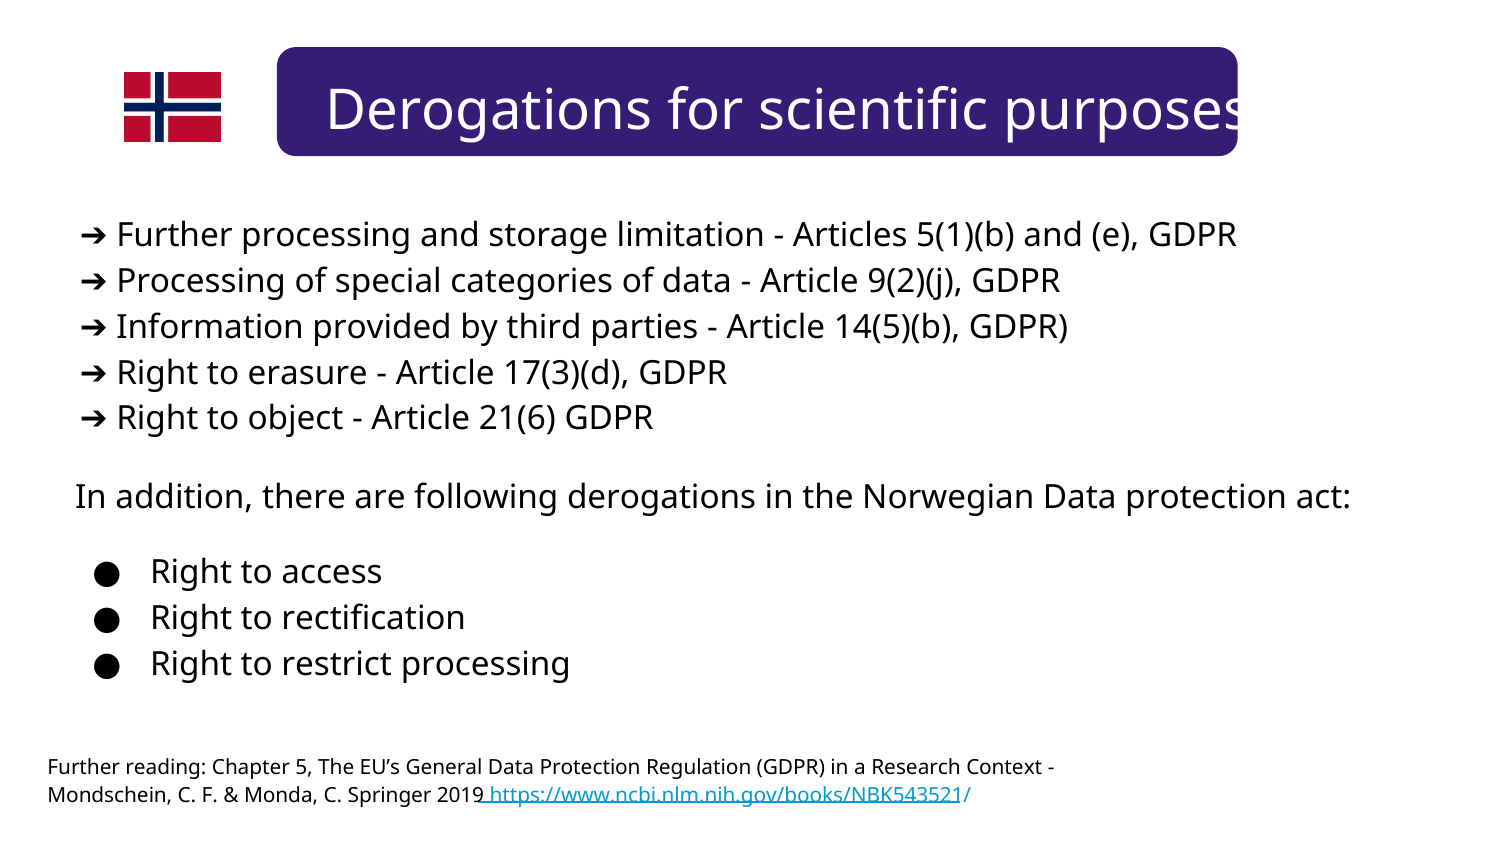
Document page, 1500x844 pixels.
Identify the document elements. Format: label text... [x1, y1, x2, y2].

text_box Mondschein, C. F. & Monda, C. Springer 2019 https://www.ncbi.nlm.nih.gov/books/NBK543521/ [47, 780, 1036, 805]
text_box ● [92, 640, 126, 679]
text_box Right to rectification [150, 594, 490, 633]
text_box ➔ Right to object - Article 21(6) GDPR [79, 394, 718, 434]
text_box ➔ Further processing and storage limitation - Articles 5(1)(b) and (e), GDPR [79, 210, 1337, 250]
text_box Right to restrict processing [150, 640, 601, 679]
text_box ➔ Information provided by third parties - Article 14(5)(b), GDPR) [79, 302, 1149, 342]
text_box Derogations for scientific purposes [325, 69, 1309, 136]
text_box ● [92, 594, 126, 633]
text_box Further reading: Chapter 5, The EU’s General Data Protection Regulation (GDPR) in a Research Context - [47, 751, 1145, 777]
picture [124, 72, 221, 142]
text_box [0, 0, 1500, 844]
text_box ➔ Right to erasure - Article 17(3)(d), GDPR [79, 348, 790, 388]
text_box In addition, there are following derogations in the Norwegian Data protection act: [75, 473, 1444, 512]
text_box ➔ Processing of special categories of data - Article 9(2)(j), GDPR [79, 256, 1148, 296]
text_box ● [92, 548, 126, 587]
text_box Right to access [150, 548, 404, 587]
